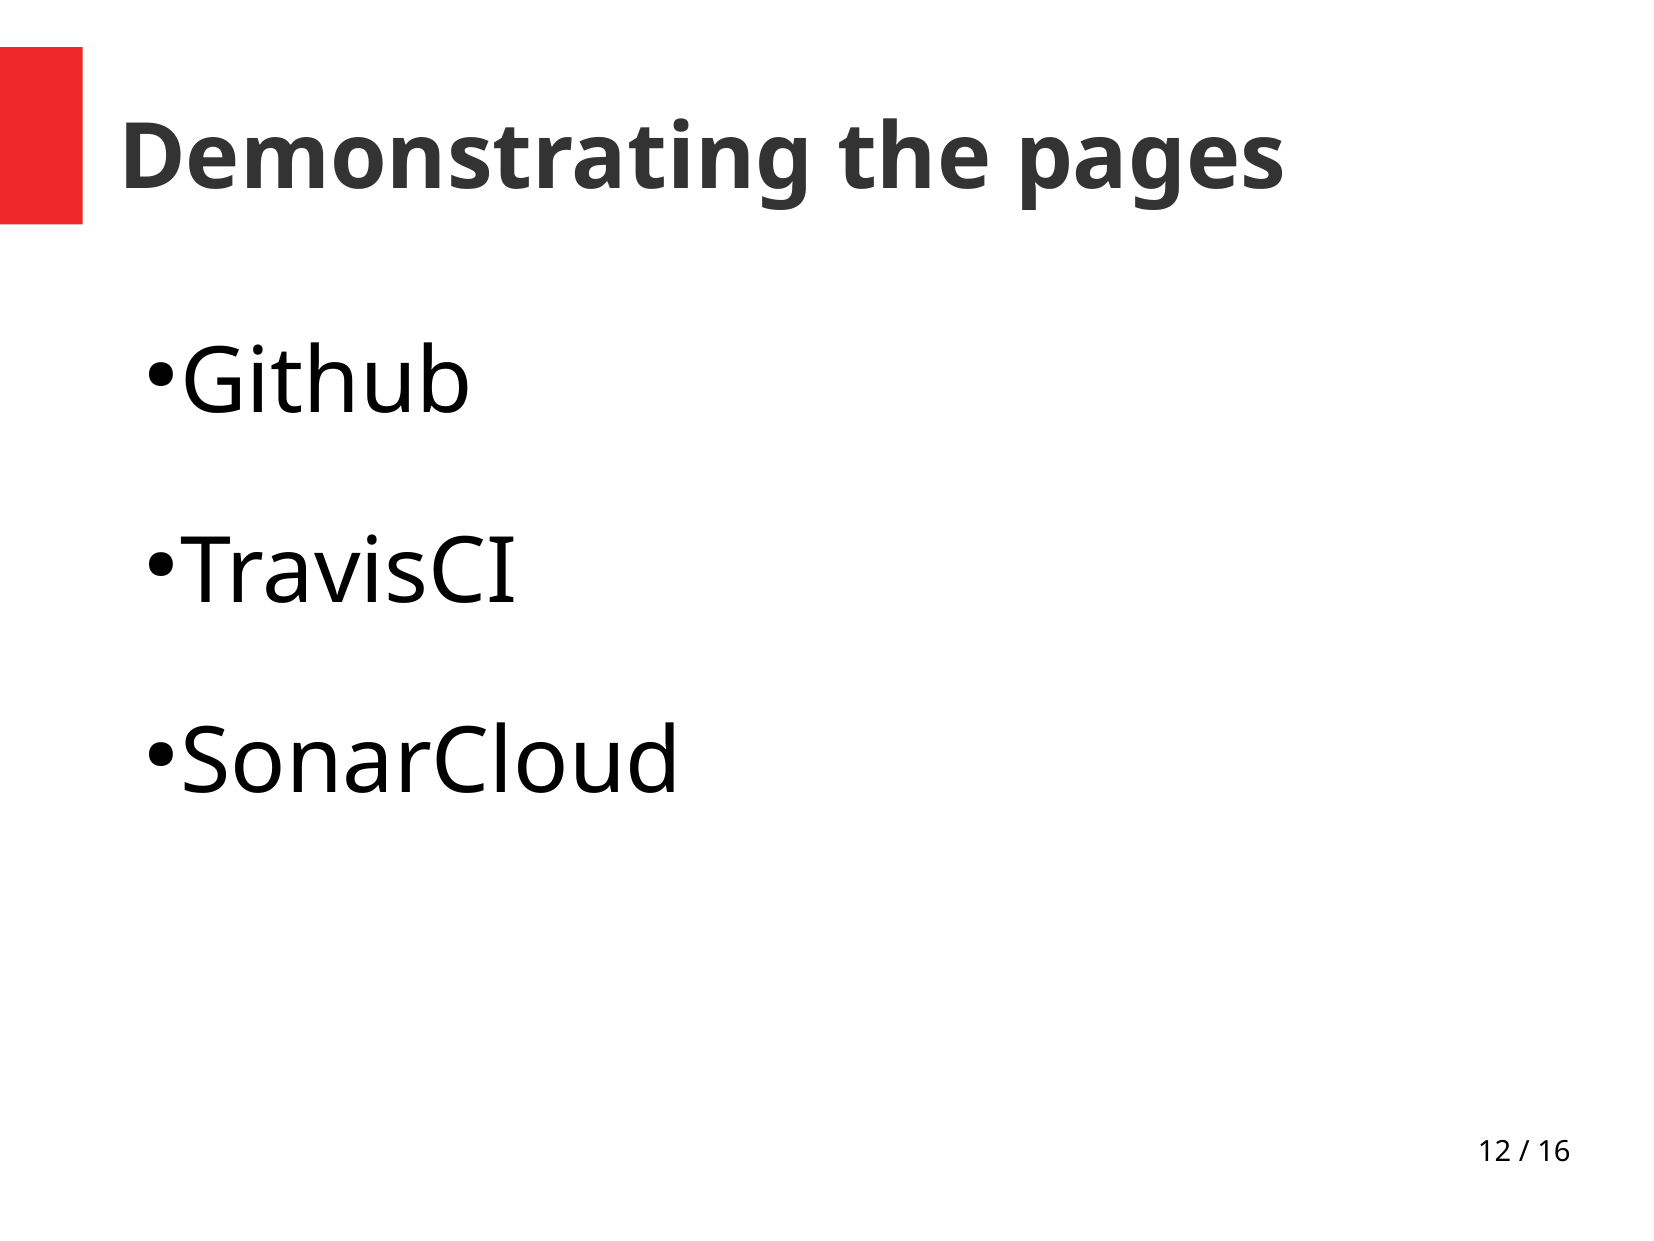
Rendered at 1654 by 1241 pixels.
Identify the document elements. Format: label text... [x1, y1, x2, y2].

text_box Github TravisCI SonarCloud [129, 307, 1489, 773]
title Demonstrating the pages [118, 49, 1571, 257]
